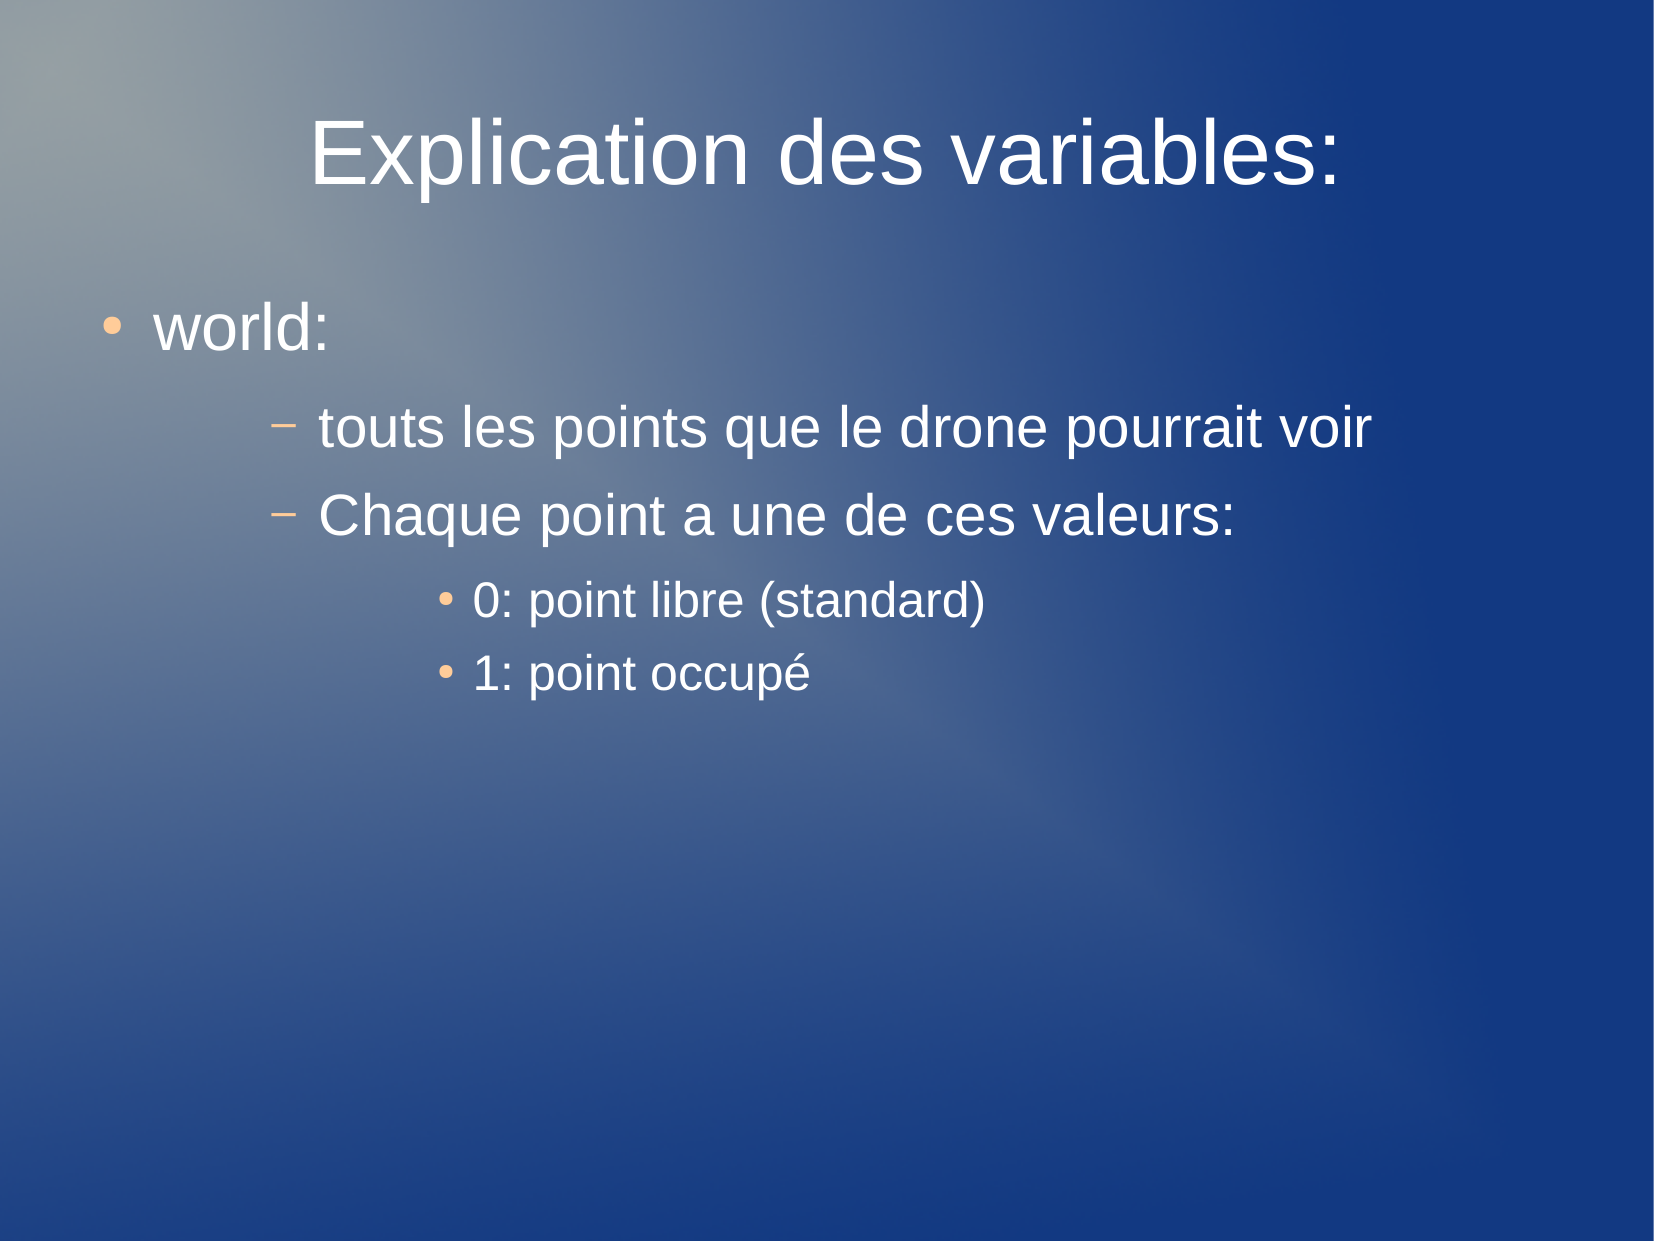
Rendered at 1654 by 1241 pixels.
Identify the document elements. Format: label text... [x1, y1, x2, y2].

title Explication des variables: [82, 49, 1571, 257]
list world: touts les points que le drone pourrait voir Chaque point a une de ces valeurs: 0: point libre (standard) 1: point occupé [82, 290, 1571, 1109]
picture [0, 0, 1654, 1241]
